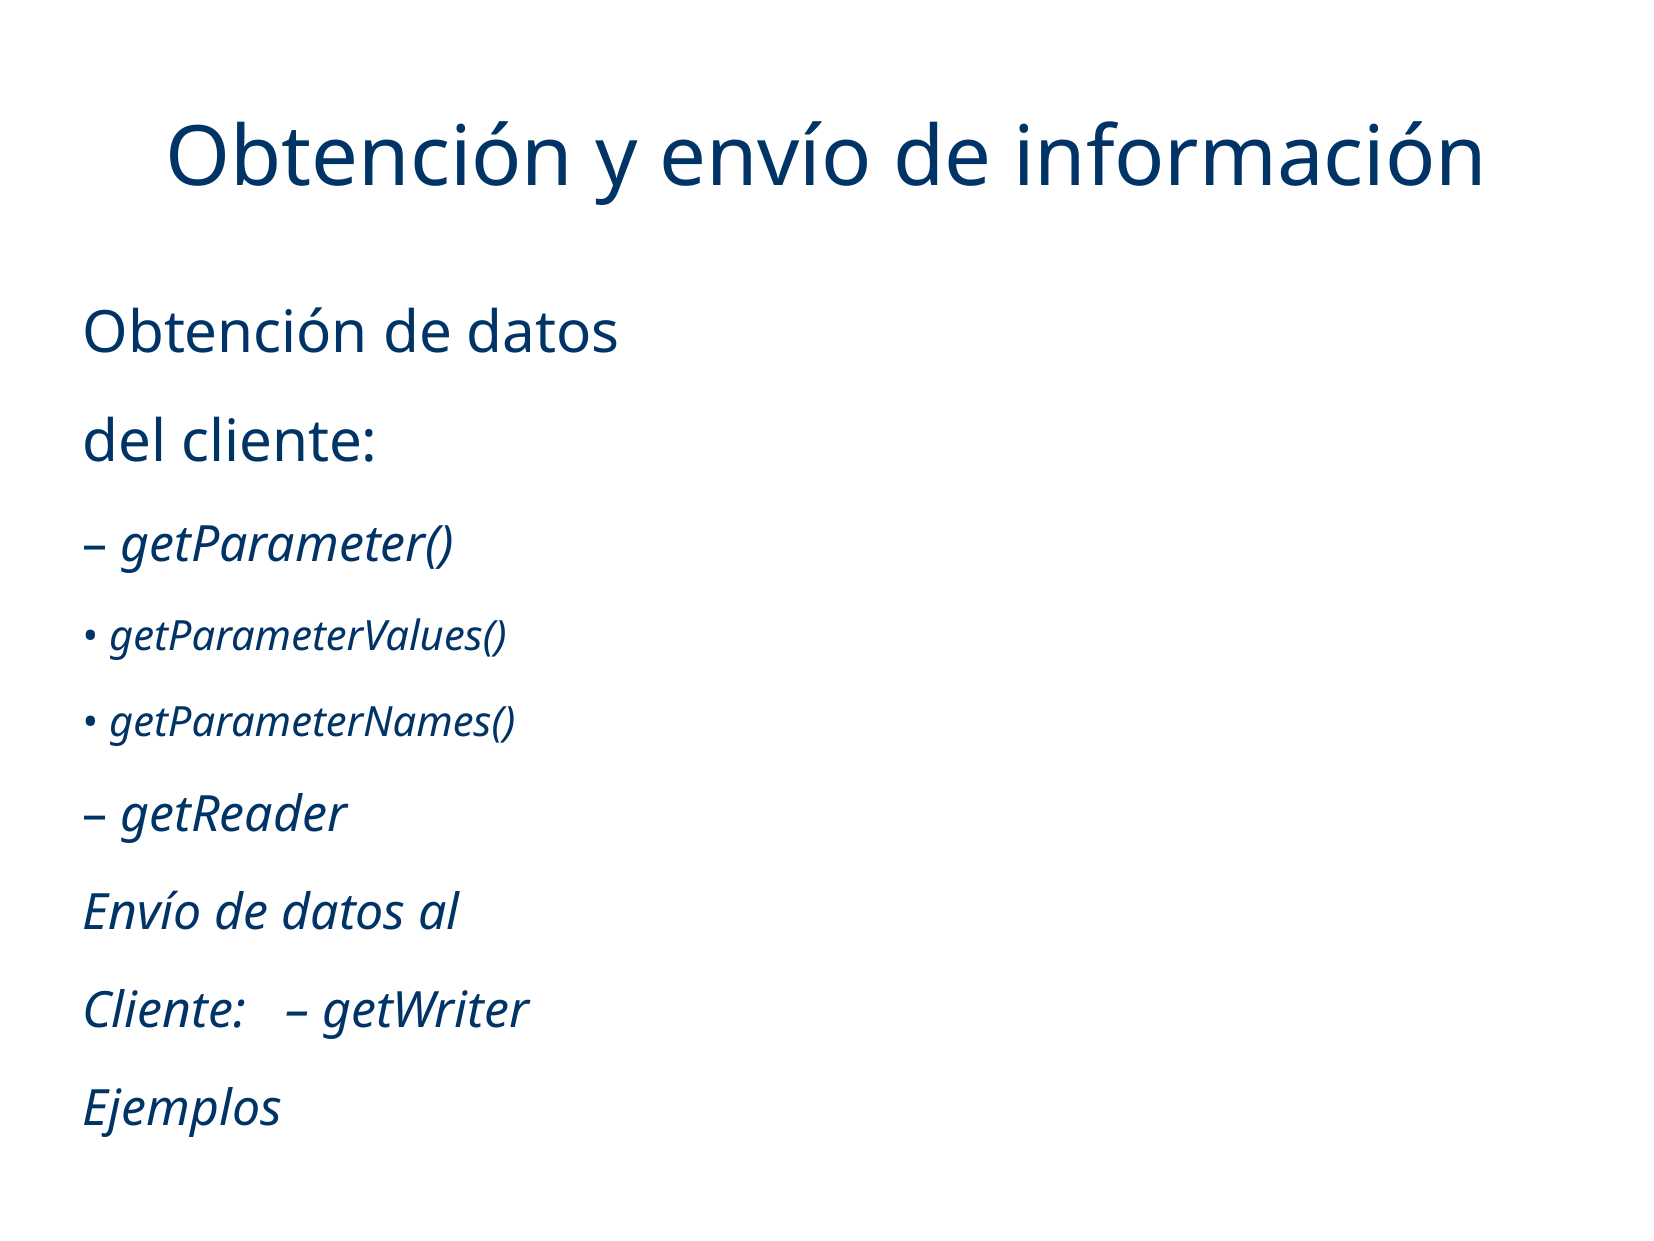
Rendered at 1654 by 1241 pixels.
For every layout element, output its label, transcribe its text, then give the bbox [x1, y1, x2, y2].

title Obtención y envío de información [82, 49, 1571, 257]
list Obtención de datos del cliente: – getParameter() • getParameterValues() • getParameterNames() – getReader Envío de datos al Cliente: – getWriter Ejemplos [82, 290, 1571, 1113]
